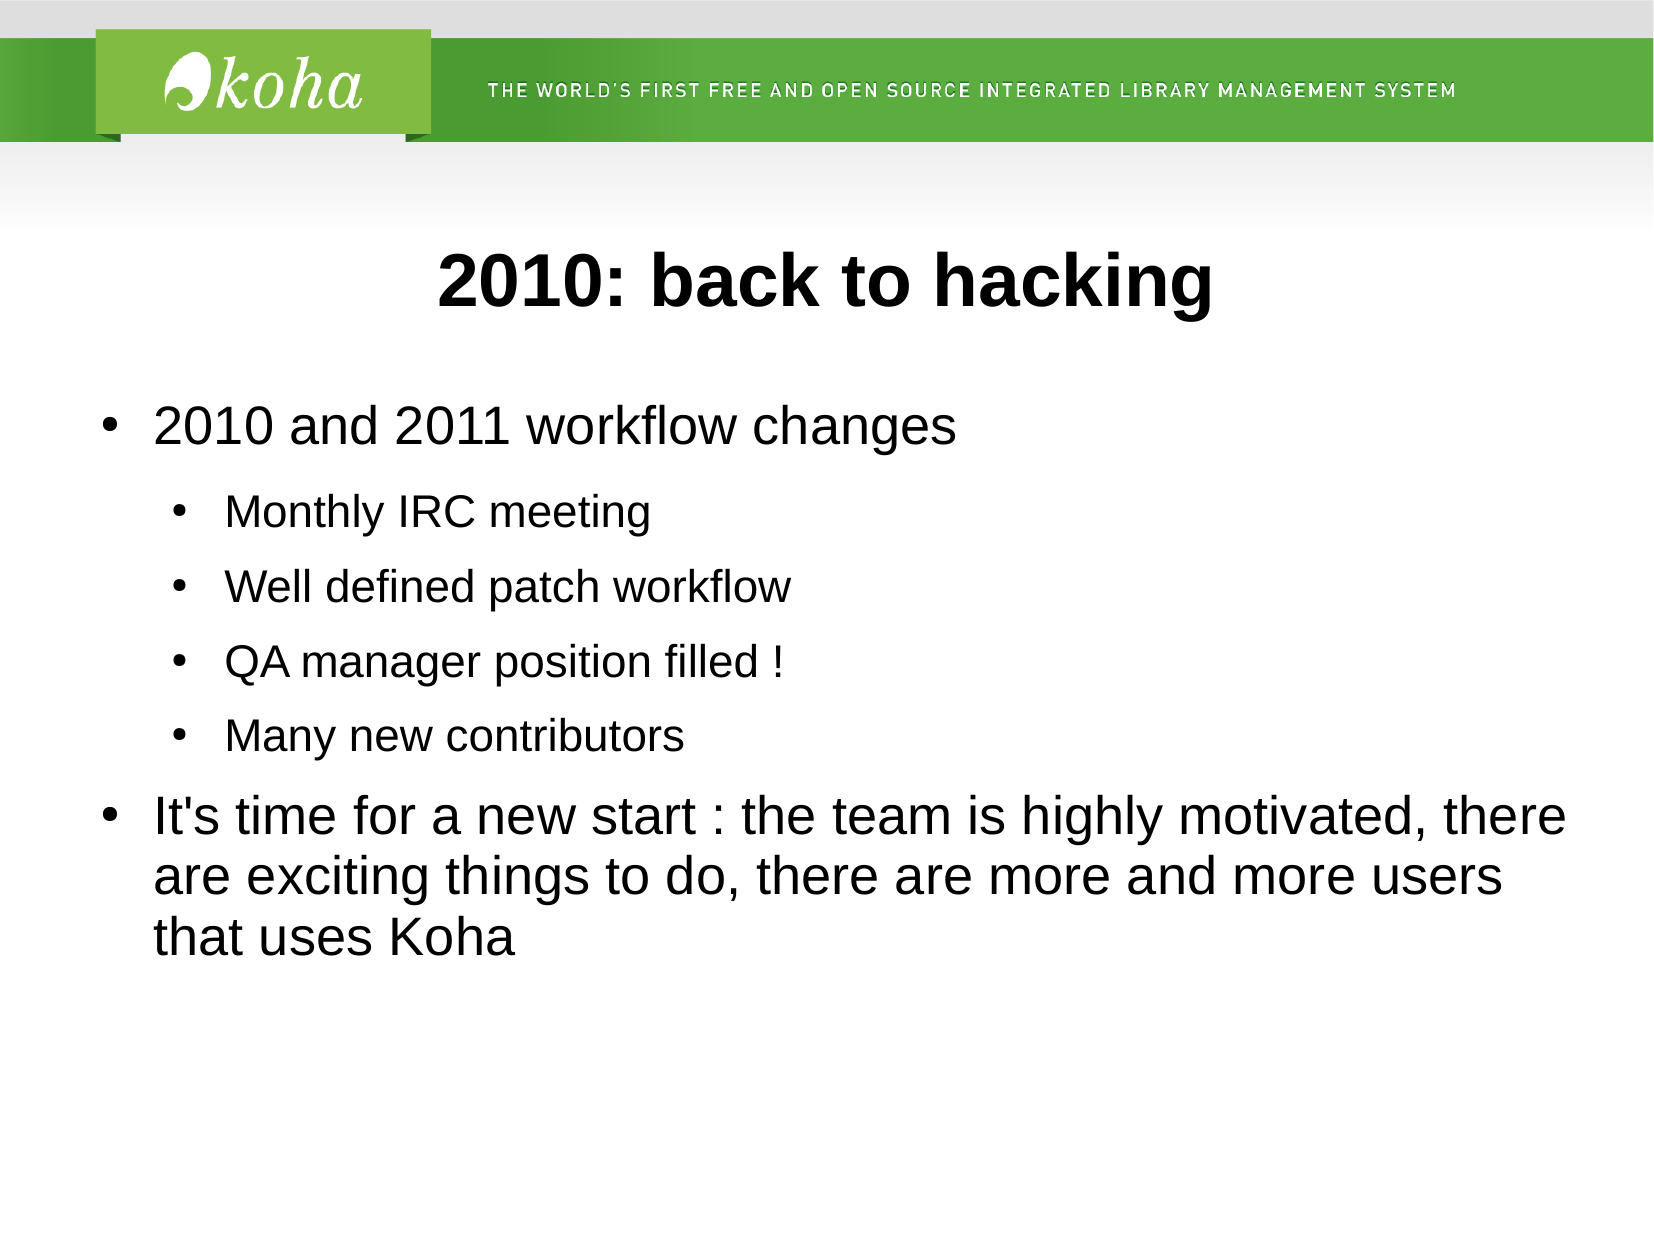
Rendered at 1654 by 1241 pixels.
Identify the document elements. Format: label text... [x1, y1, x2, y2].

title 2010: back to hacking [82, 177, 1571, 385]
picture [0, 0, 1654, 1241]
list 2010 and 2011 workflow changes Monthly IRC meeting Well defined patch workflow QA manager position filled ! Many new contributors It's time for a new start : the team is highly motivated, there are exciting things to do, there are more and more users that uses Koha [82, 395, 1571, 1115]
